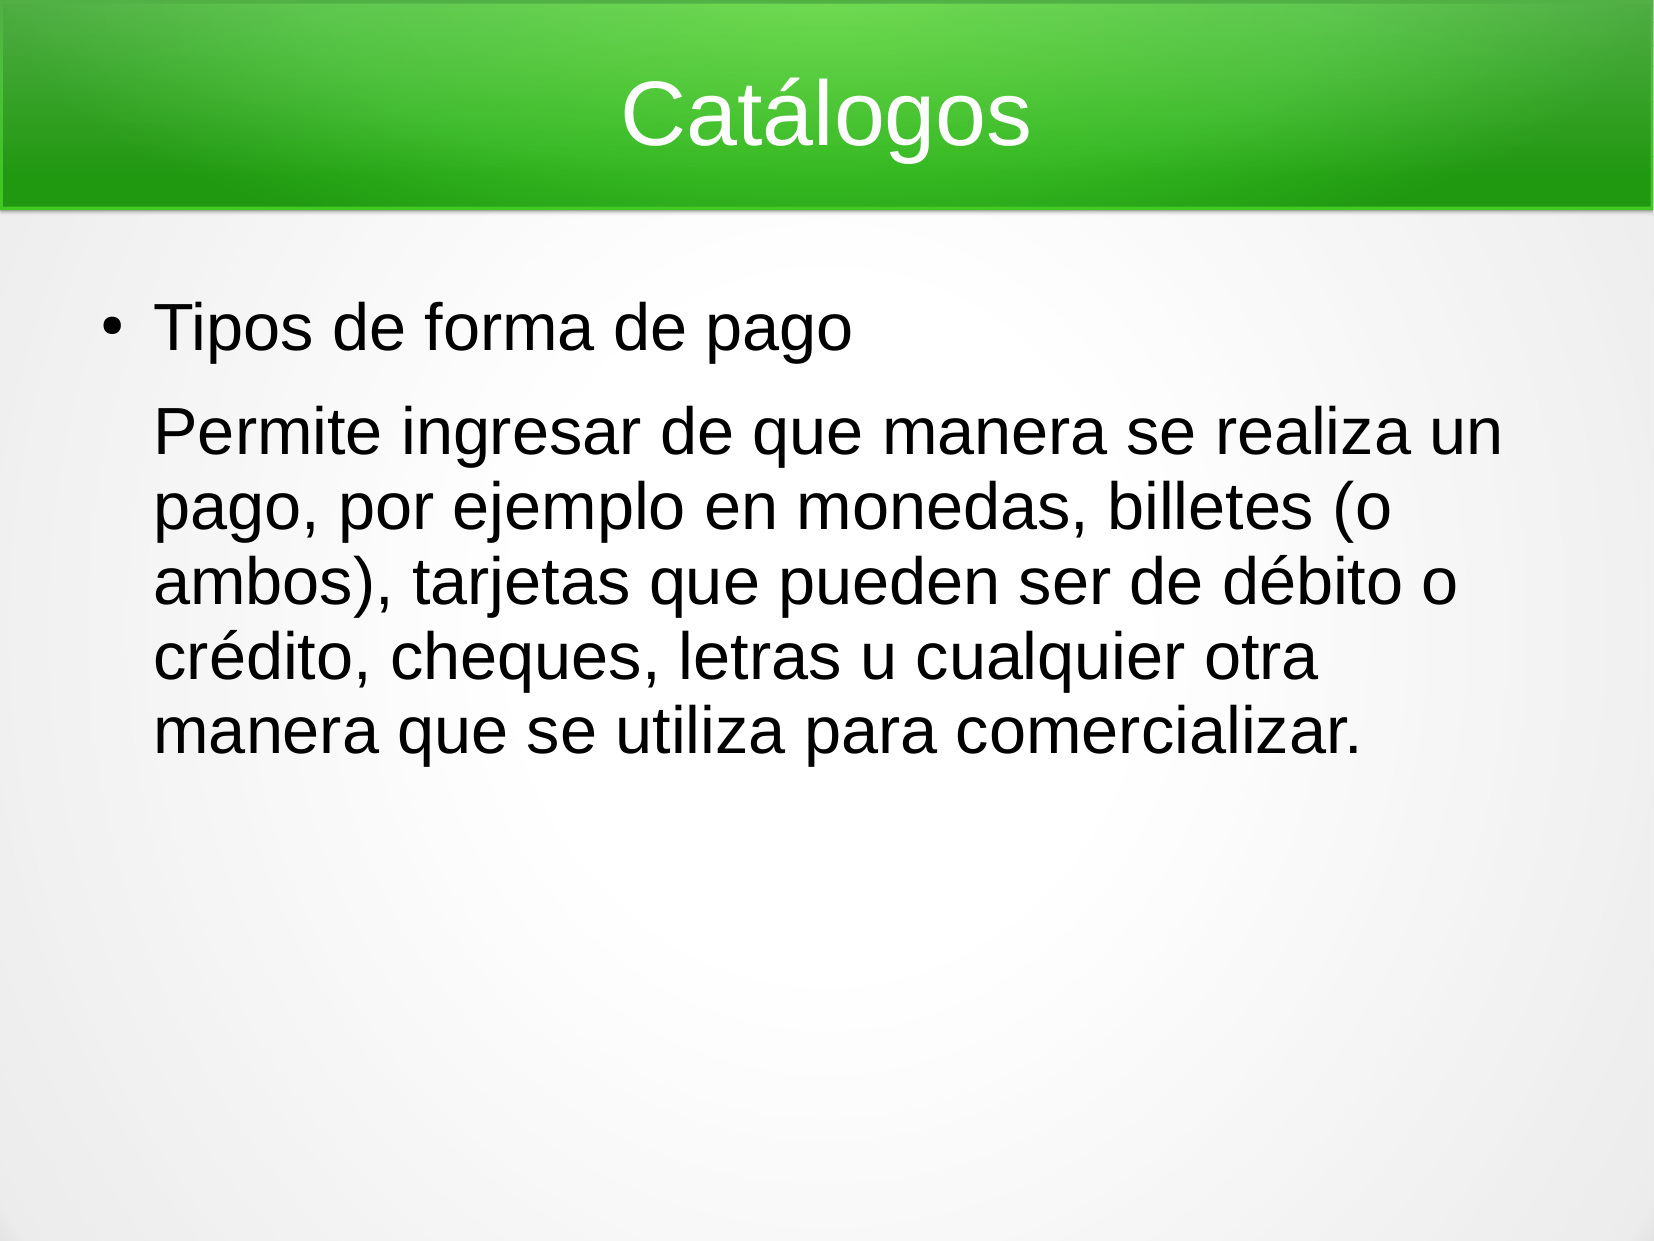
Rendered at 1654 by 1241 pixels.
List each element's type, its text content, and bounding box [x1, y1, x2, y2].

title Catálogos [82, 49, 1571, 179]
list Tipos de forma de pago Permite ingresar de que manera se realiza un pago, por ejemplo en monedas, billetes (o ambos), tarjetas que pueden ser de débito o crédito, cheques, letras u cualquier otra manera que se utiliza para comercializar. [82, 290, 1538, 1010]
